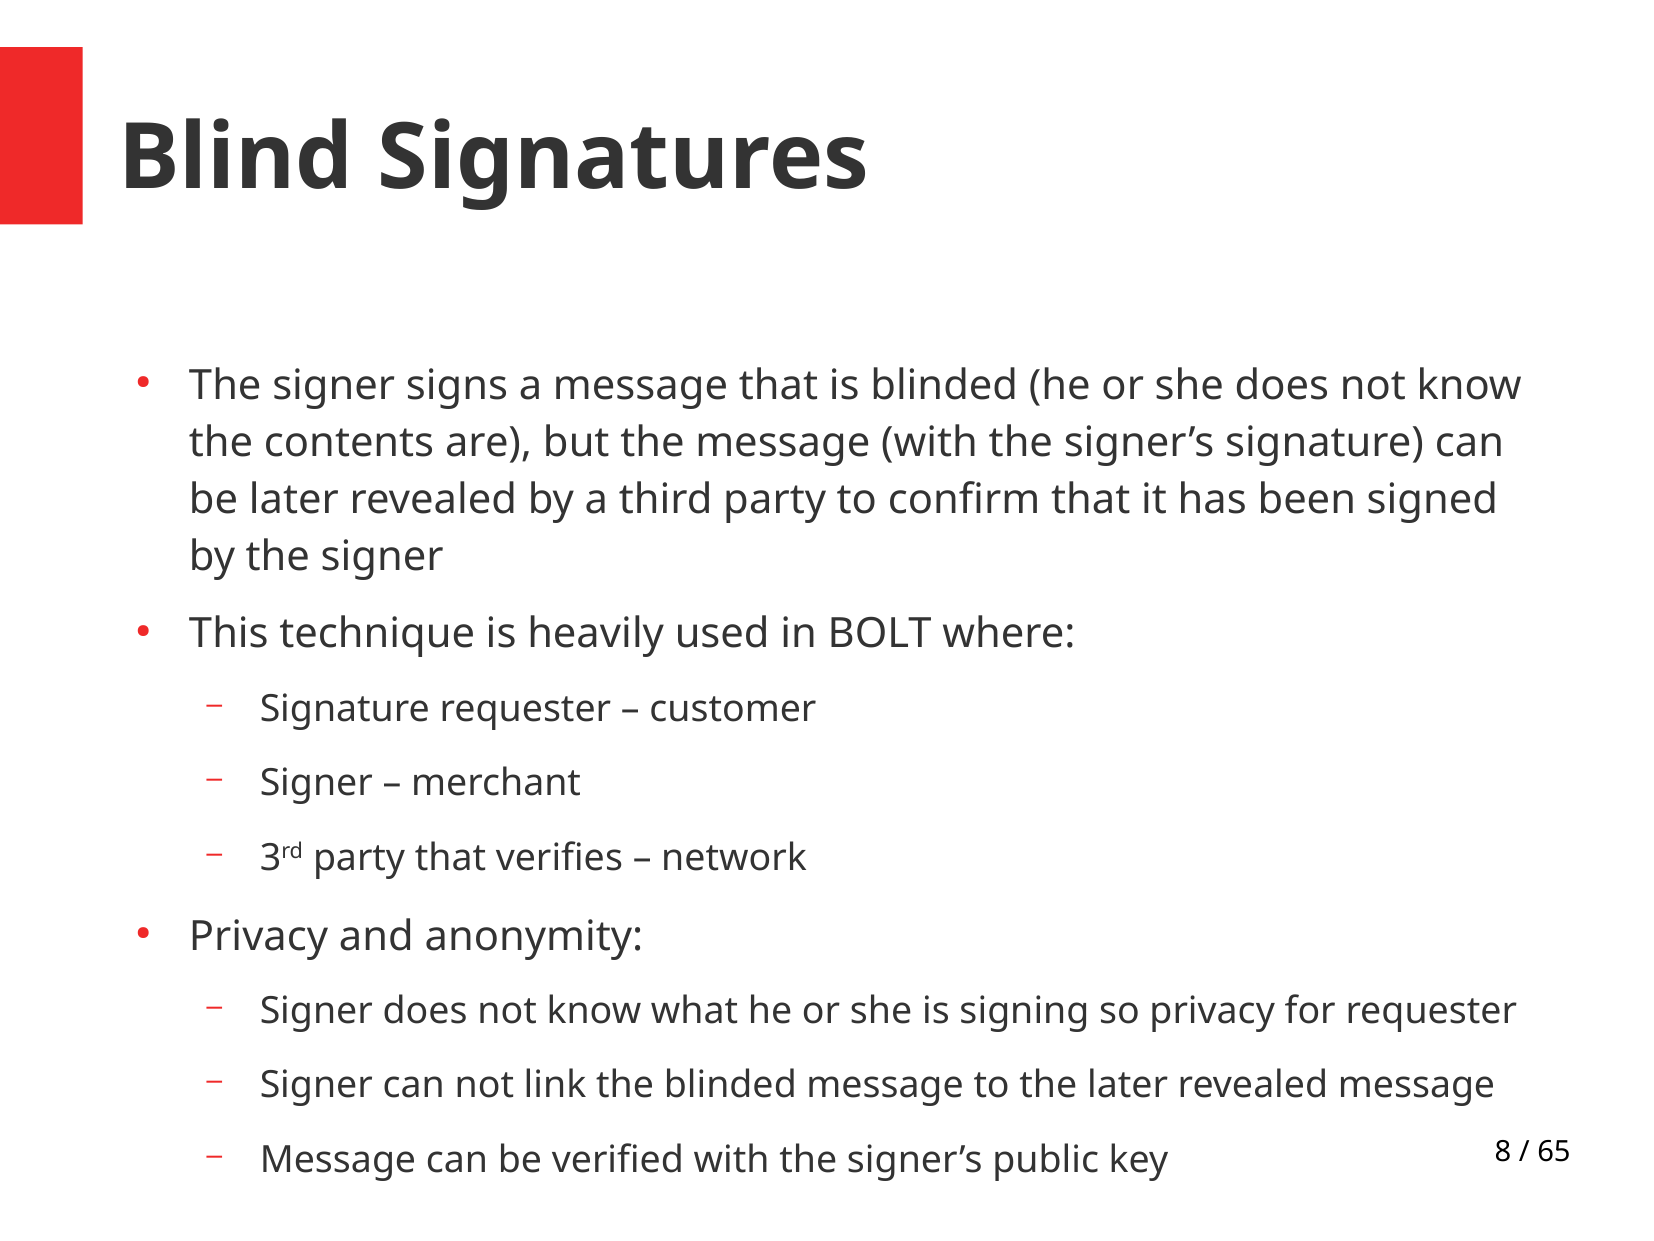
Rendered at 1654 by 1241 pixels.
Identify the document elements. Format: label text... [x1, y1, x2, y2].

title Blind Signatures [118, 49, 1571, 257]
list The signer signs a message that is blinded (he or she does not know the contents are), but the message (with the signer’s signature) can be later revealed by a third party to confirm that it has been signed by the signer This technique is heavily used in BOLT where: Signature requester – customer Signer – merchant 3rd party that verifies – network Privacy and anonymity: Signer does not know what he or she is signing so privacy for requester Signer can not link the blinded message to the later revealed message Message can be verified with the signer’s public key [118, 354, 1536, 1074]
